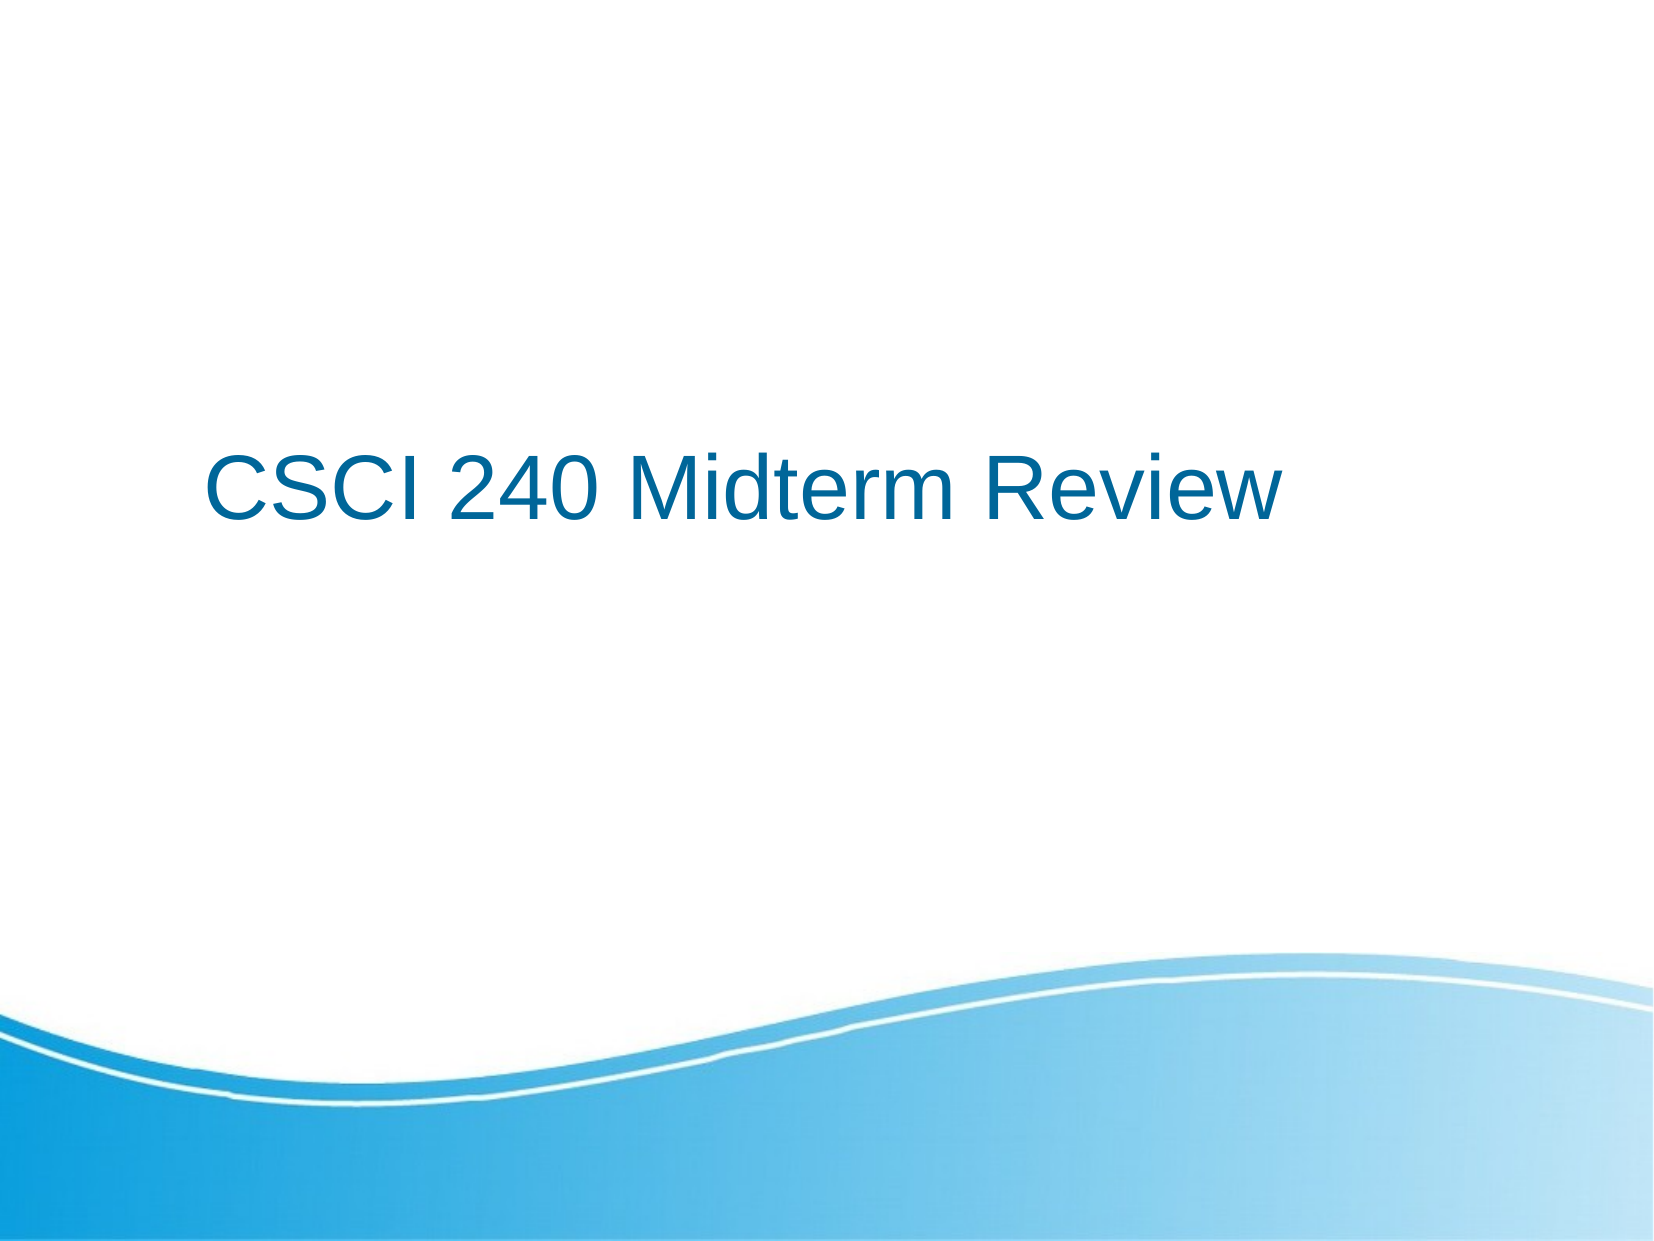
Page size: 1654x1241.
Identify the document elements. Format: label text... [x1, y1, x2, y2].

picture [0, 952, 1654, 1241]
title CSCI 240 Midterm Review [0, 384, 1489, 592]
